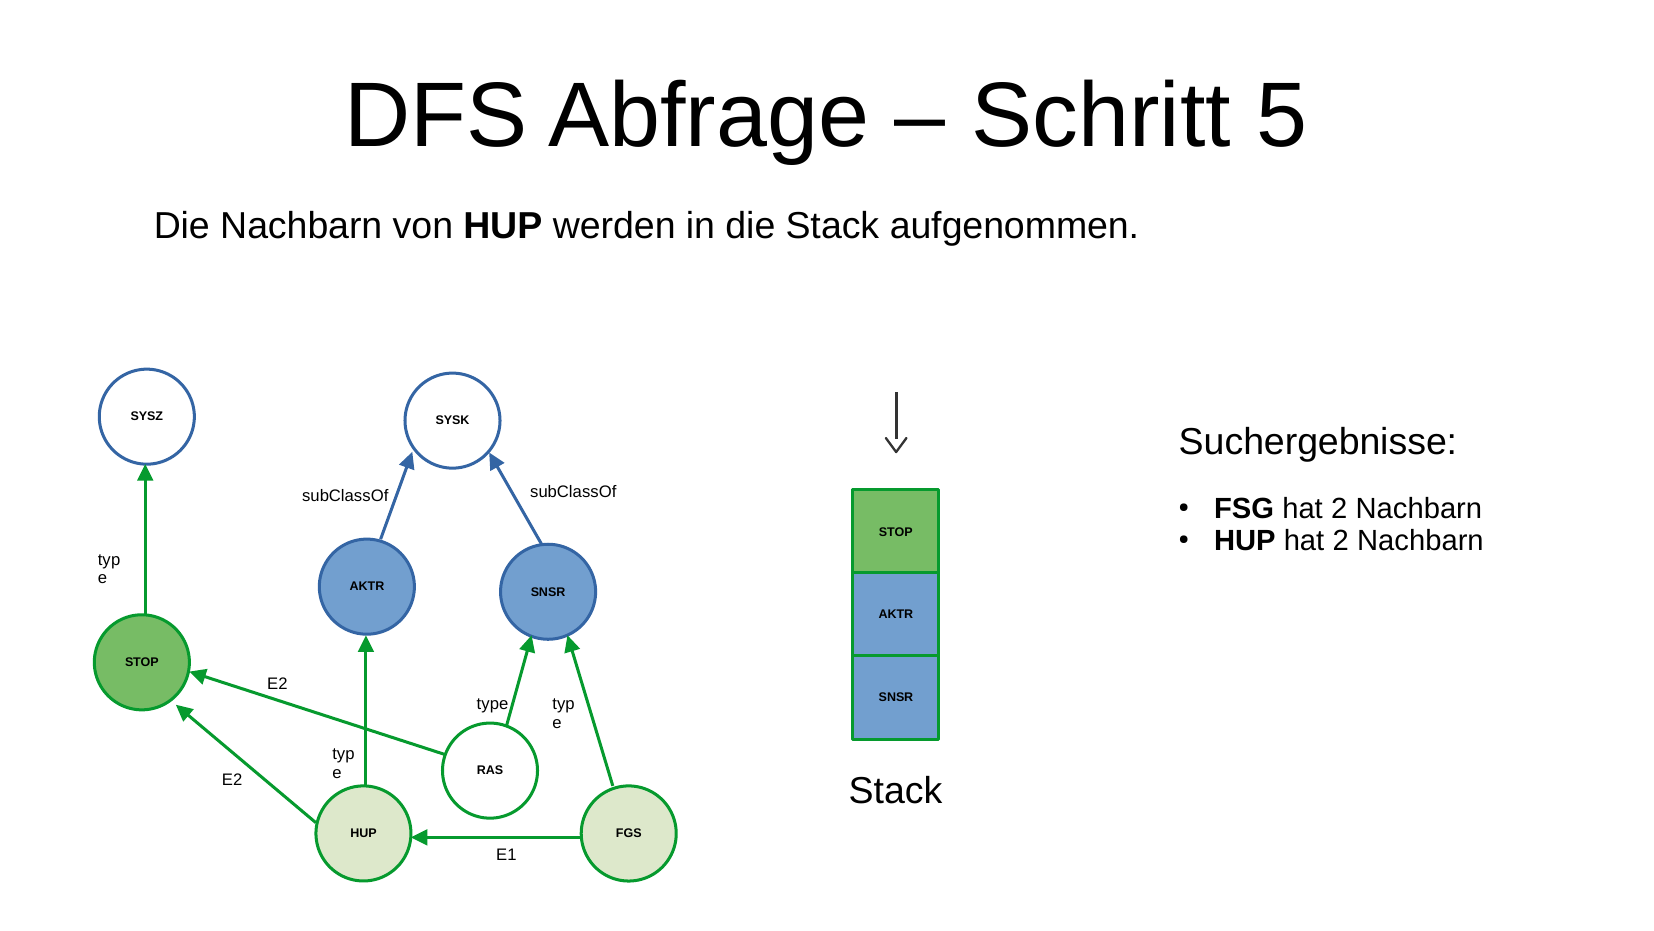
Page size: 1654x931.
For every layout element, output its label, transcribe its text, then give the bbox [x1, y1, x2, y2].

text_box subClassOf [515, 474, 653, 537]
text_box type [317, 737, 379, 800]
text_box AKTR [319, 539, 415, 635]
text_box SYSZ [99, 369, 195, 465]
text_box subClassOf [287, 478, 425, 541]
title DFS Abfrage – Schritt 5 [82, 37, 1571, 193]
text_box SYSK [405, 373, 501, 469]
text_box Suchergebnisse: [1164, 413, 1536, 476]
text_box Stack [834, 761, 979, 825]
text_box FGS [581, 785, 677, 882]
list Die Nachbarn von HUP werden in die Stack aufgenommen. [82, 204, 1571, 341]
text_box STOP [94, 614, 190, 710]
text_box AKTR [852, 572, 939, 655]
text_box E2 [207, 762, 260, 825]
text_box STOP [852, 489, 939, 572]
text_box E1 [481, 837, 533, 900]
text_box type [461, 686, 524, 749]
text_box FSG hat 2 Nachbarn HUP hat 2 Nachbarn [1164, 484, 1593, 747]
text_box type [83, 542, 145, 605]
text_box RAS [442, 732, 538, 819]
text_box SNSR [852, 655, 939, 740]
text_box type [537, 686, 599, 749]
text_box HUP [315, 788, 411, 881]
text_box SNSR [500, 544, 596, 640]
text_box E2 [252, 666, 306, 729]
